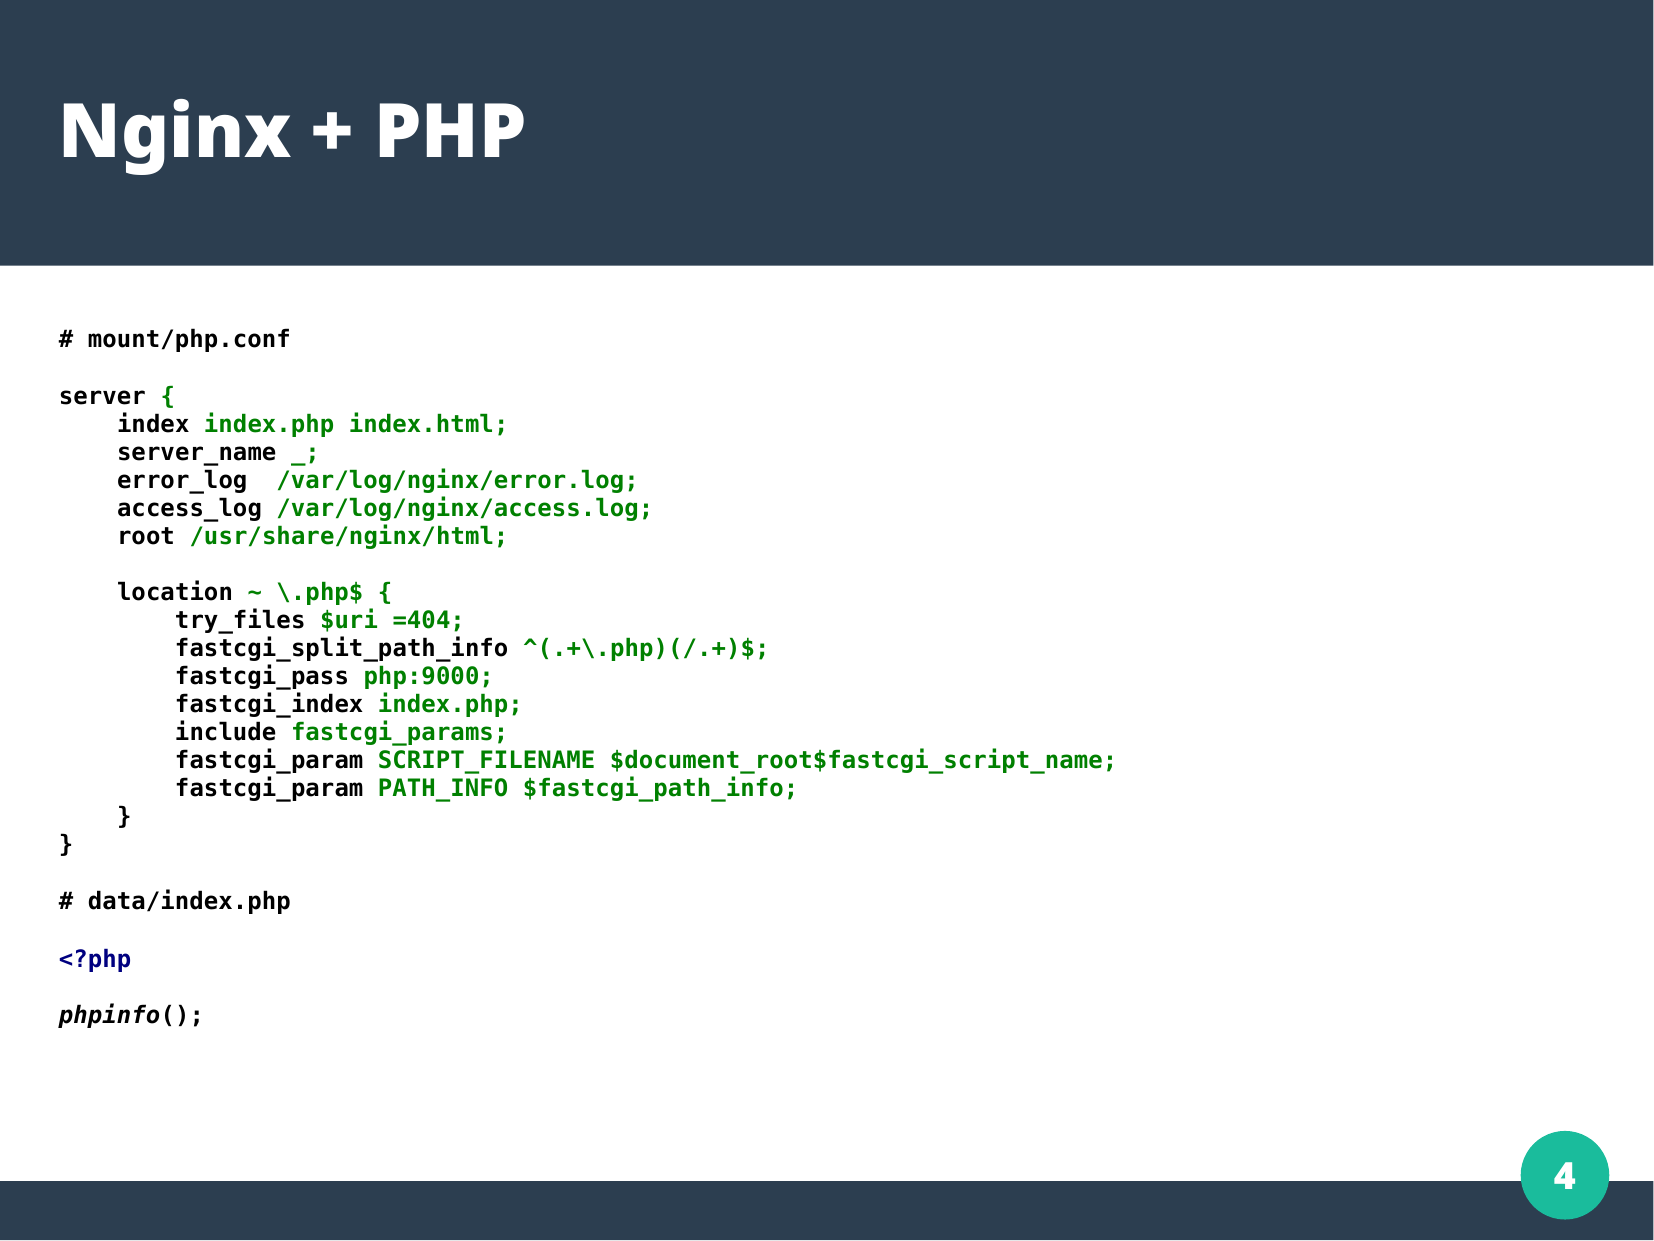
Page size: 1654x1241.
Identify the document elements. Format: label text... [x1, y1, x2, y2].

title Nginx + PHP [59, 49, 1595, 207]
list # mount/php.conf server { index index.php index.html; server_name _; error_log /var/log/nginx/error.log; access_log /var/log/nginx/access.log; root /usr/share/nginx/html; location ~ \.php$ { try_files $uri =404; fastcgi_split_path_info ^(.+\.php)(/.+)$; fastcgi_pass php:9000; fastcgi_index index.php; include fastcgi_params; fastcgi_param SCRIPT_FILENAME $document_root$fastcgi_script_name; fastcgi_param PATH_INFO $fastcgi_path_info; } } # data/index.php <?php phpinfo(); [59, 324, 1595, 1152]
